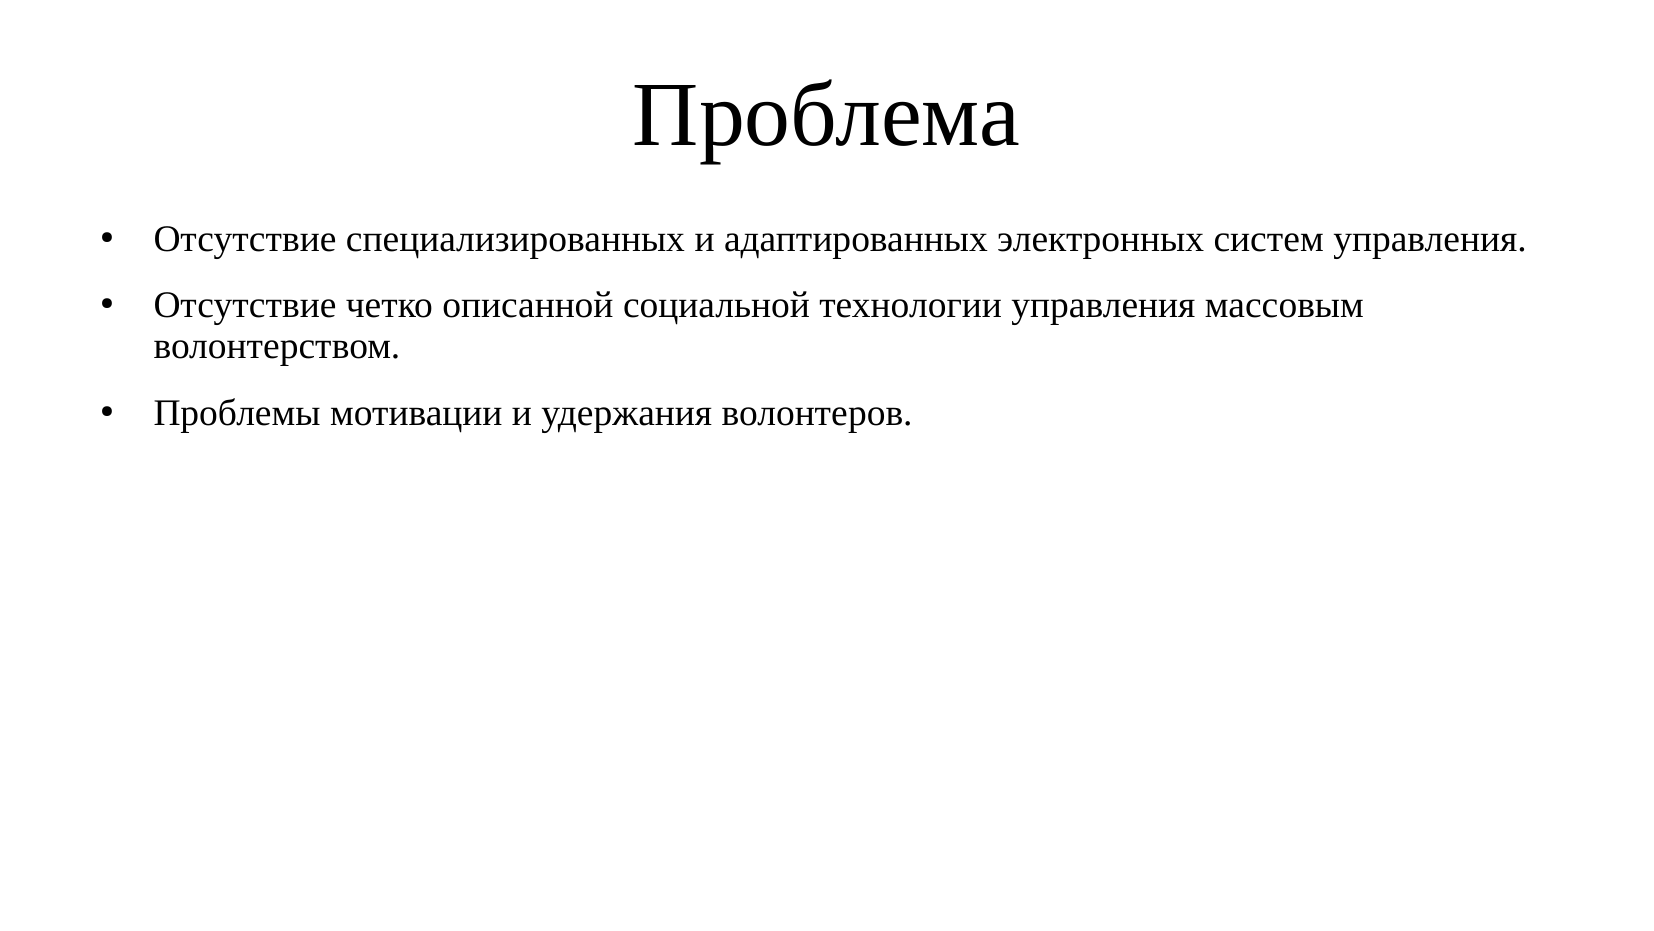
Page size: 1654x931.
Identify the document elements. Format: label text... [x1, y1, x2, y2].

list Отсутствие специализированных и адаптированных электронных систем управления. Отсутствие четко описанной социальной технологии управления массовым волонтерством. Проблемы мотивации и удержания волонтеров. [82, 217, 1571, 758]
title Проблема [82, 37, 1571, 193]
